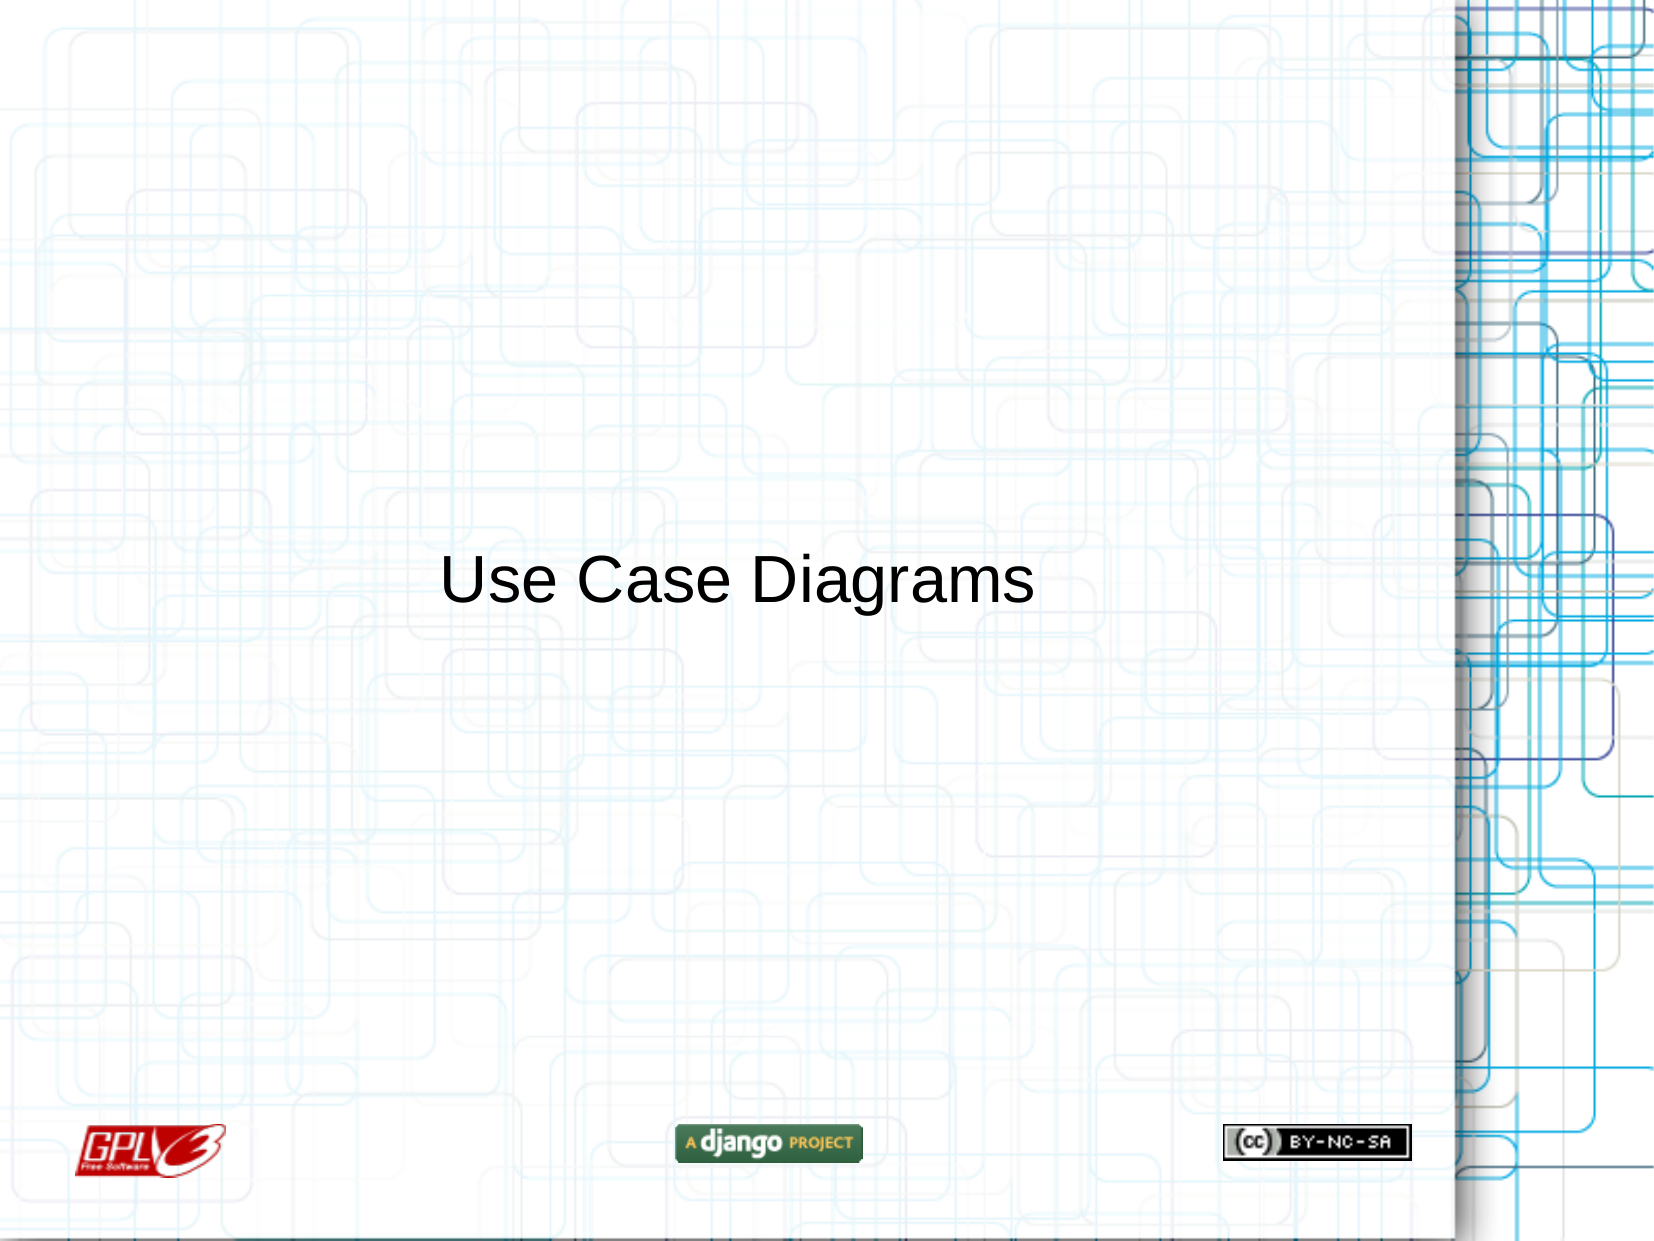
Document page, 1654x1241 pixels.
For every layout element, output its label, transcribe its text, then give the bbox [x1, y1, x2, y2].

picture [0, 0, 1654, 1241]
subtitle Use Case Diagrams [59, 49, 1418, 1109]
